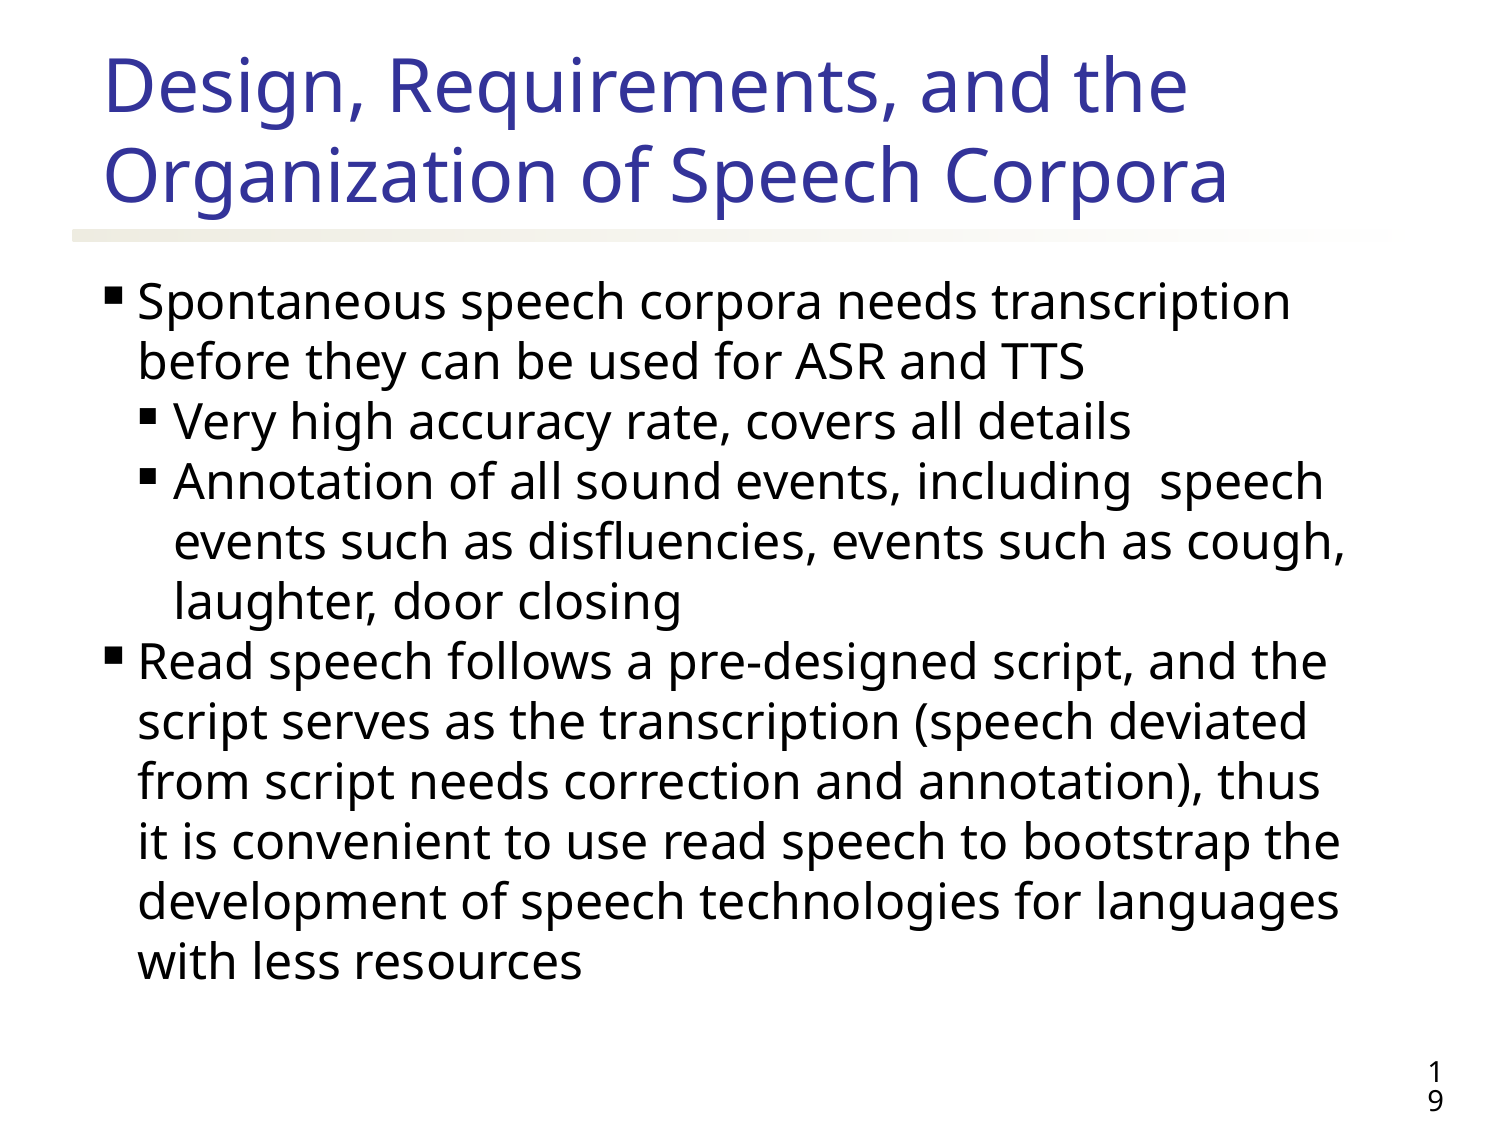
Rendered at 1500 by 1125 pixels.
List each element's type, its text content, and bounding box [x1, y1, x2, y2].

text_box Spontaneous speech corpora needs transcription before they can be used for ASR and TTS Very high accuracy rate, covers all details Annotation of all sound events, including speech events such as disfluencies, events such as cough, laughter, door closing Read speech follows a pre-designed script, and the script serves as the transcription (speech deviated from script needs correction and annotation), thus it is convenient to use read speech to bootstrap the development of speech technologies for languages with less resources [87, 262, 1363, 1038]
text_box Design, Requirements, and the Organization of Speech Corpora [87, 37, 1304, 225]
text_box <number> [1412, 1025, 1475, 1100]
